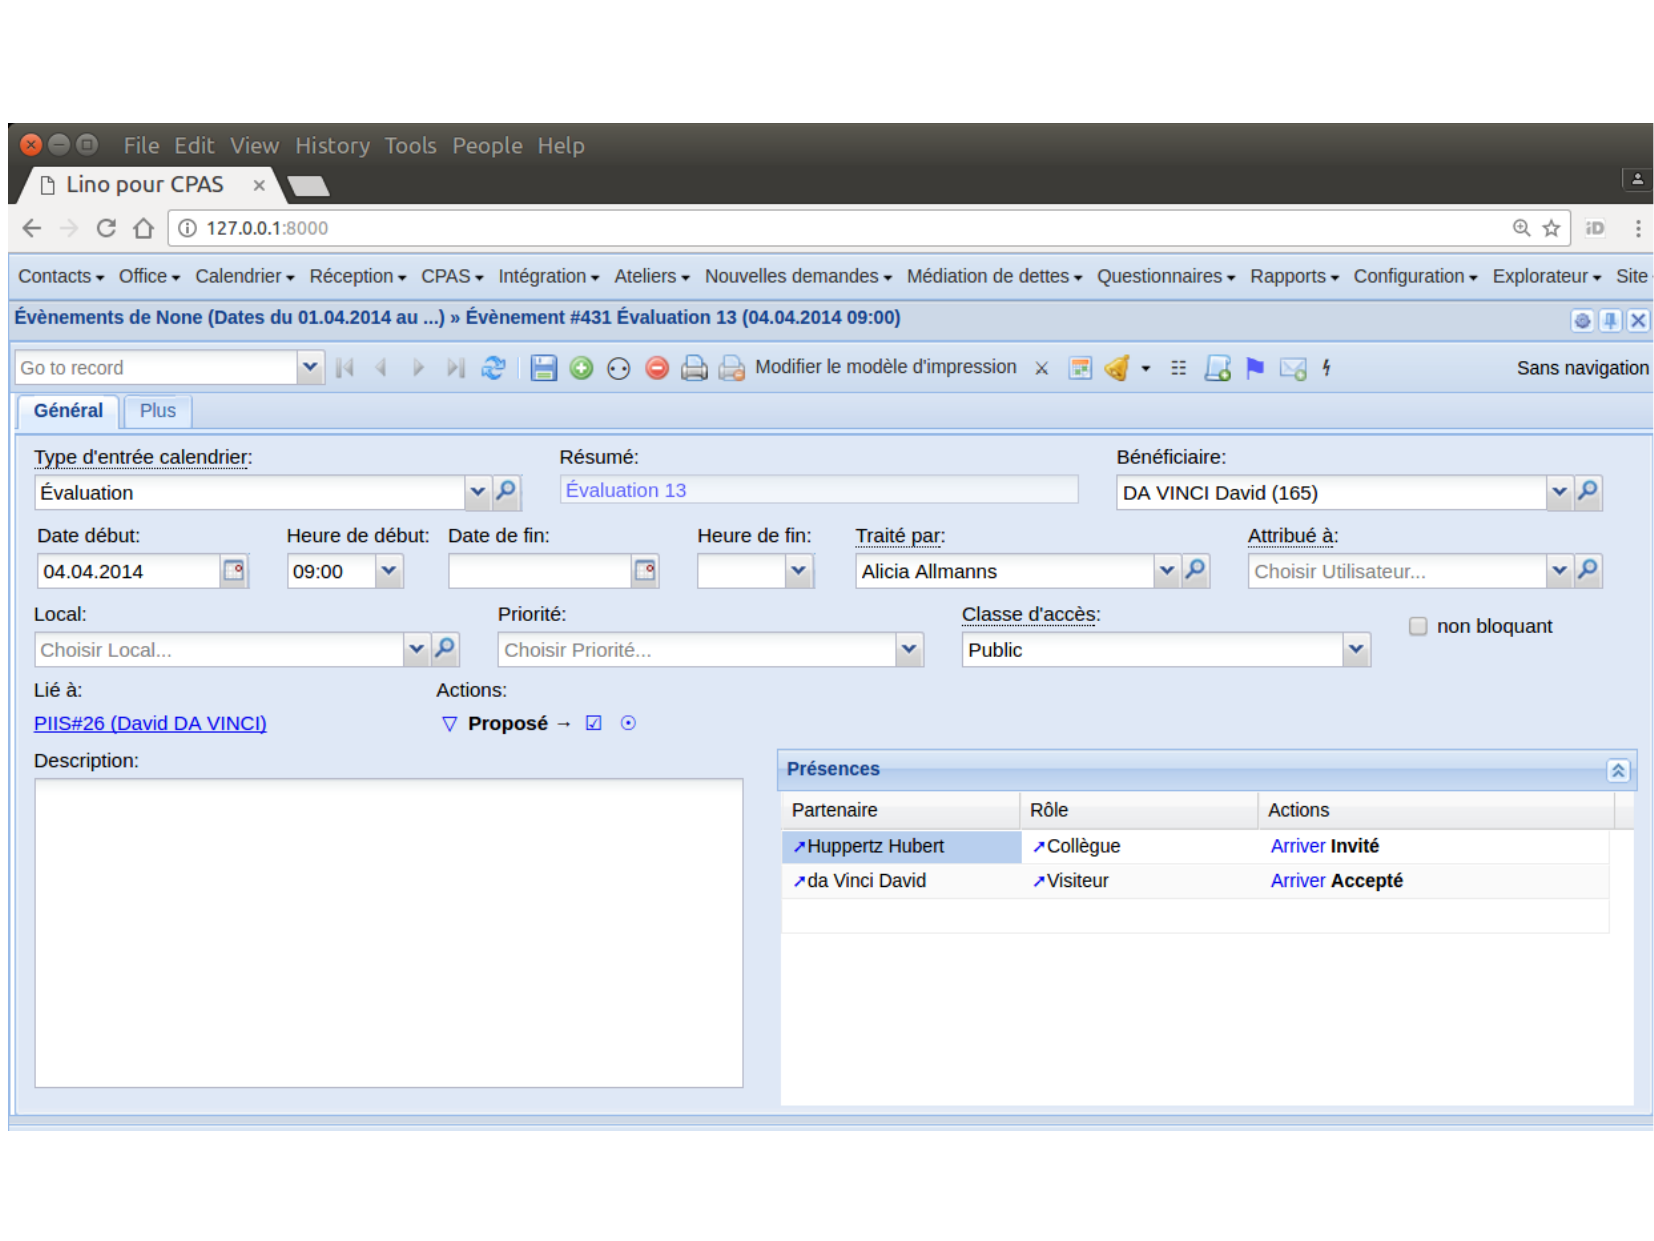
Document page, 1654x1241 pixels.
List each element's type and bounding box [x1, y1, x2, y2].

picture [8, 123, 1654, 1131]
